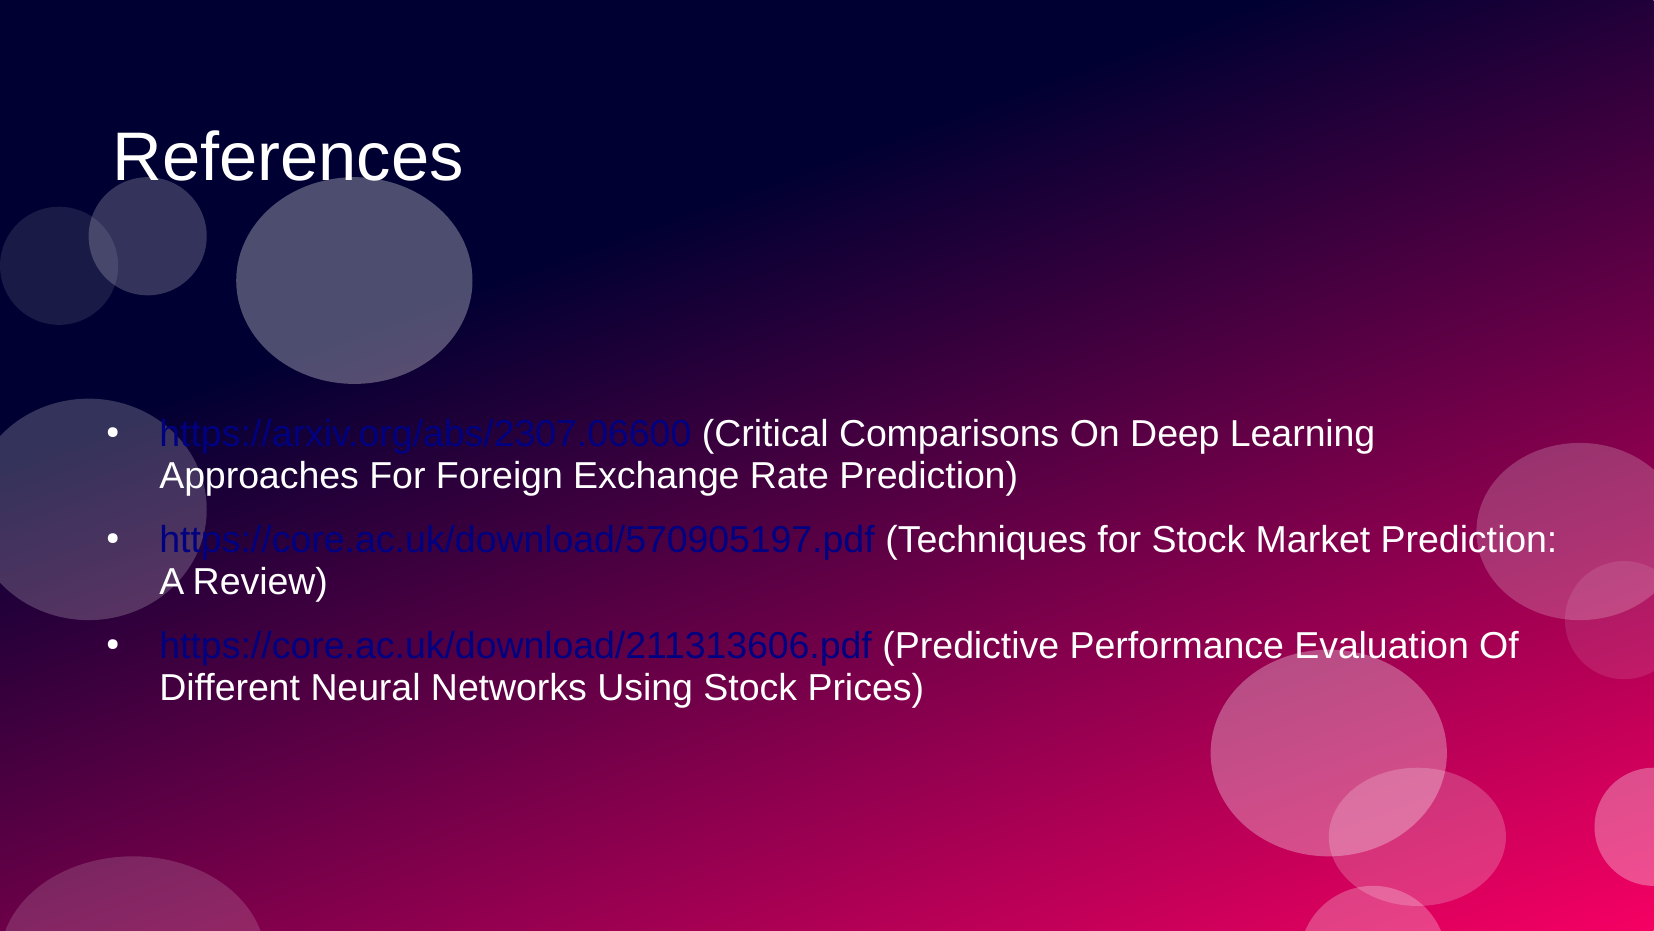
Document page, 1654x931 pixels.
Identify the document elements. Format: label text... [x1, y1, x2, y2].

title References [112, 75, 1589, 238]
list https://arxiv.org/abs/2307.06600 (Critical Comparisons On Deep Learning Approaches For Foreign Exchange Rate Prediction) https://core.ac.uk/download/570905197.pdf (Techniques for Stock Market Prediction: A Review) https://core.ac.uk/download/211313606.pdf (Predictive Performance Evaluation Of Different Neural Networks Using Stock Prices) [88, 412, 1565, 783]
